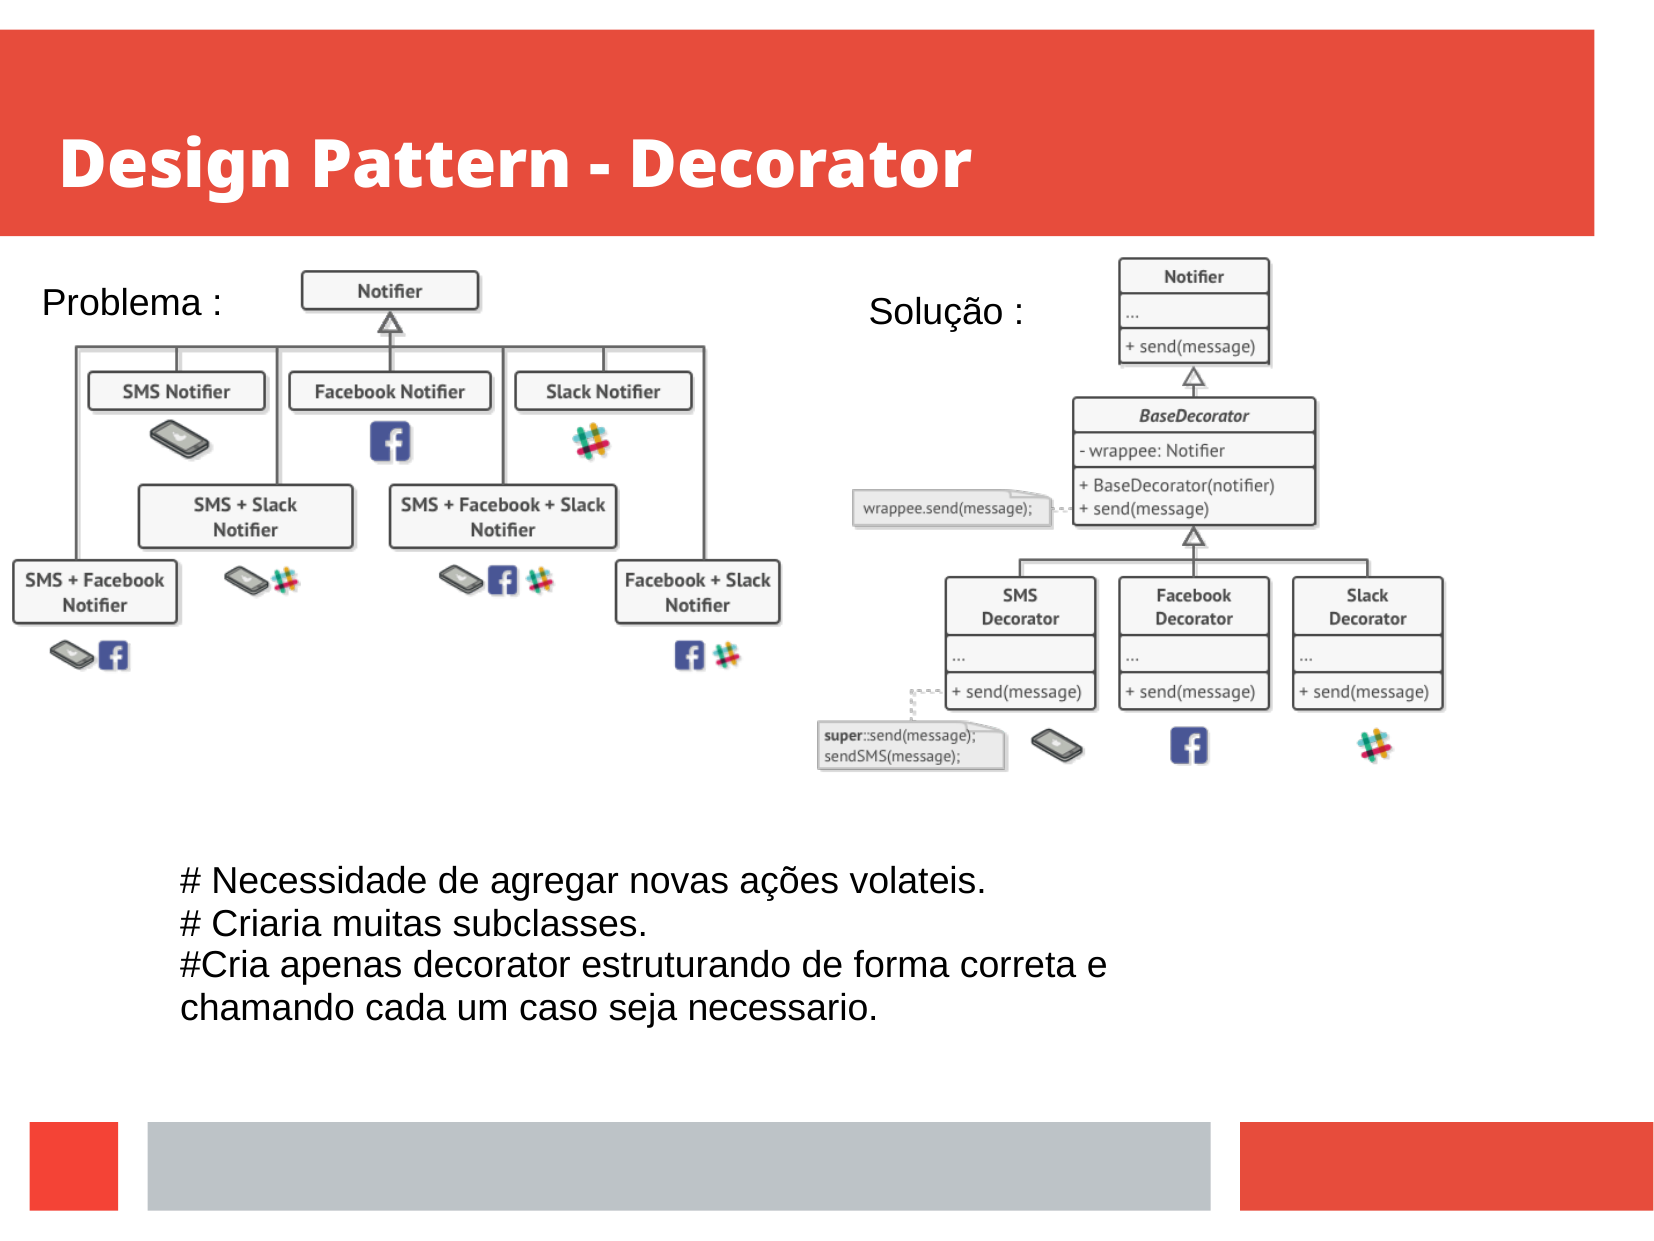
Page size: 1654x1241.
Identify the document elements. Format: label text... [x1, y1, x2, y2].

picture [807, 247, 1548, 780]
title Design Pattern - Decorator [59, 59, 1595, 207]
picture [1, 259, 792, 686]
text_box # Necessidade de agregar novas ações volateis. # Criaria muitas subclasses. #Cria apenas decorator estruturando de forma correta e chamando cada um caso seja necessario. [165, 852, 1300, 1075]
text_box Solução : [853, 283, 1040, 341]
